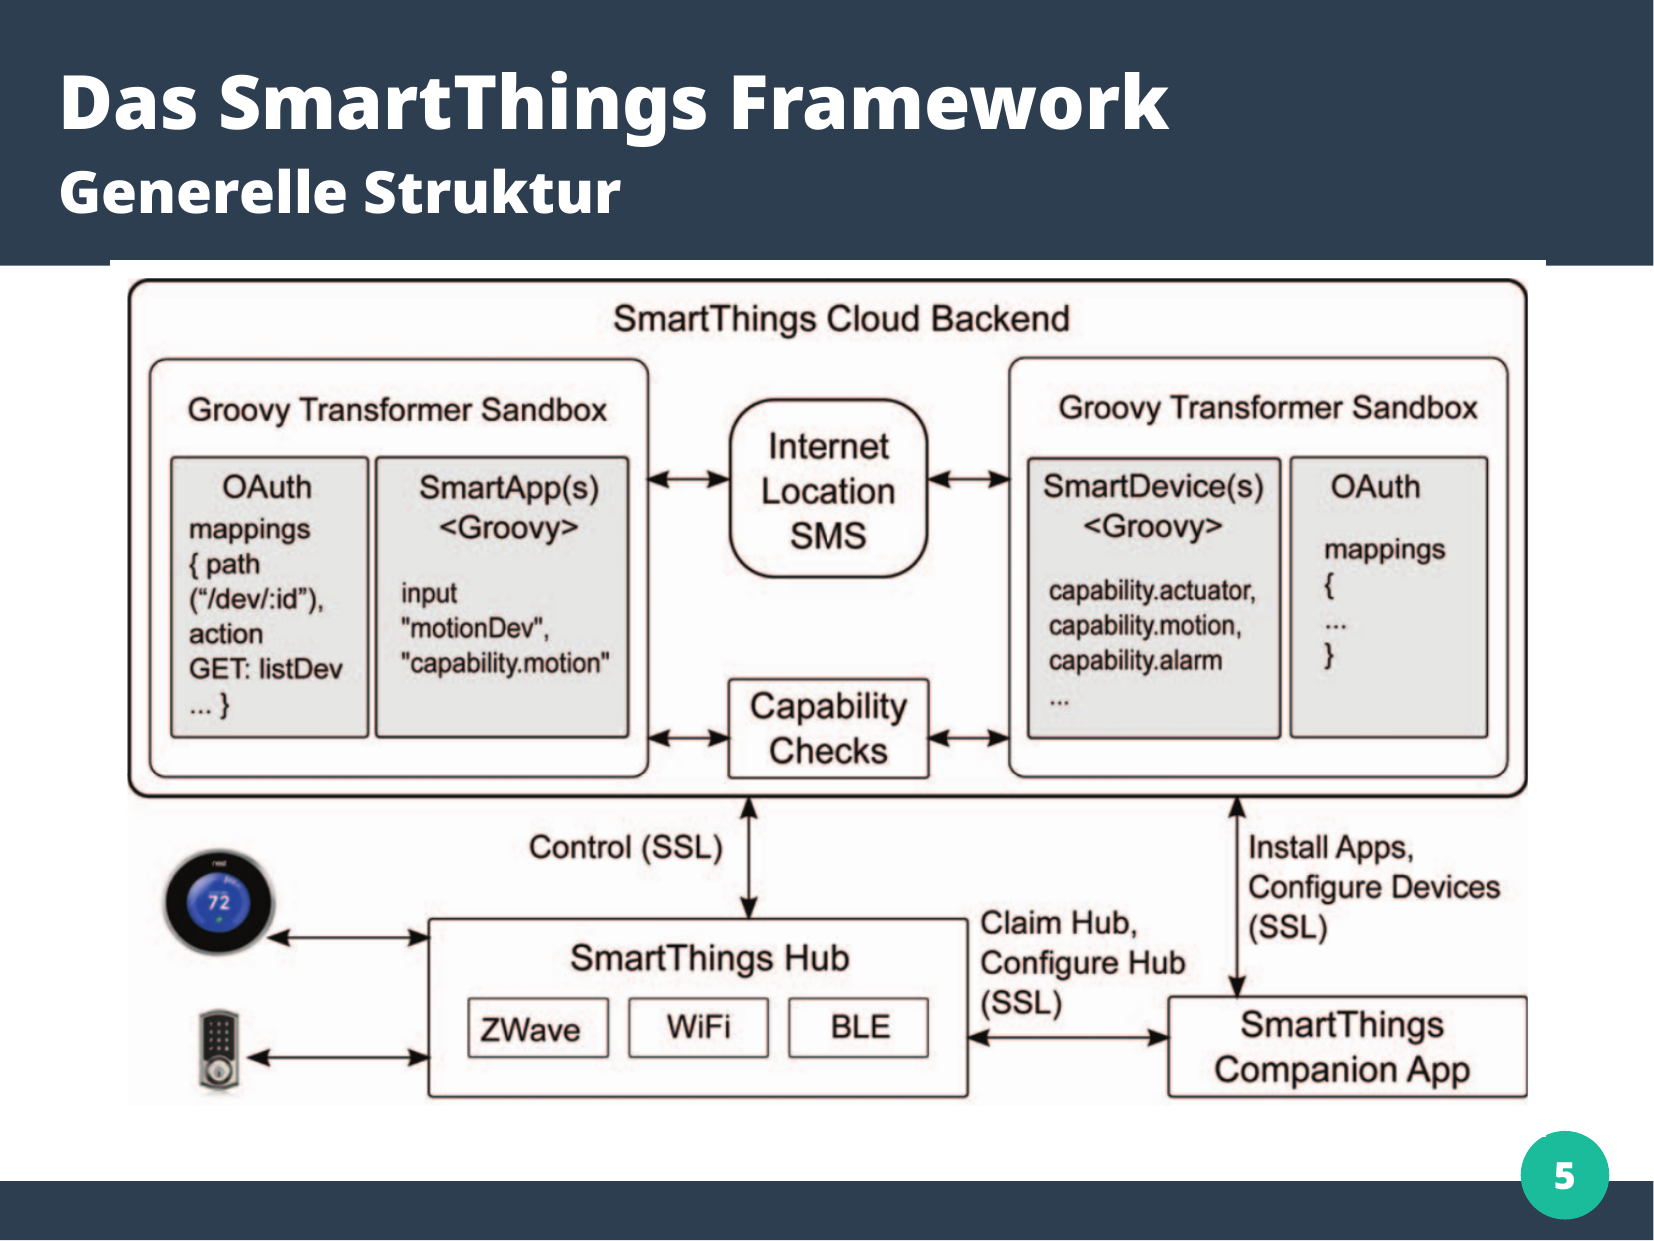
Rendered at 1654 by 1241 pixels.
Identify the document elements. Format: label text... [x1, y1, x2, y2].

picture [110, 260, 1546, 1137]
title Das SmartThings Framework Generelle Struktur [59, 49, 1595, 207]
